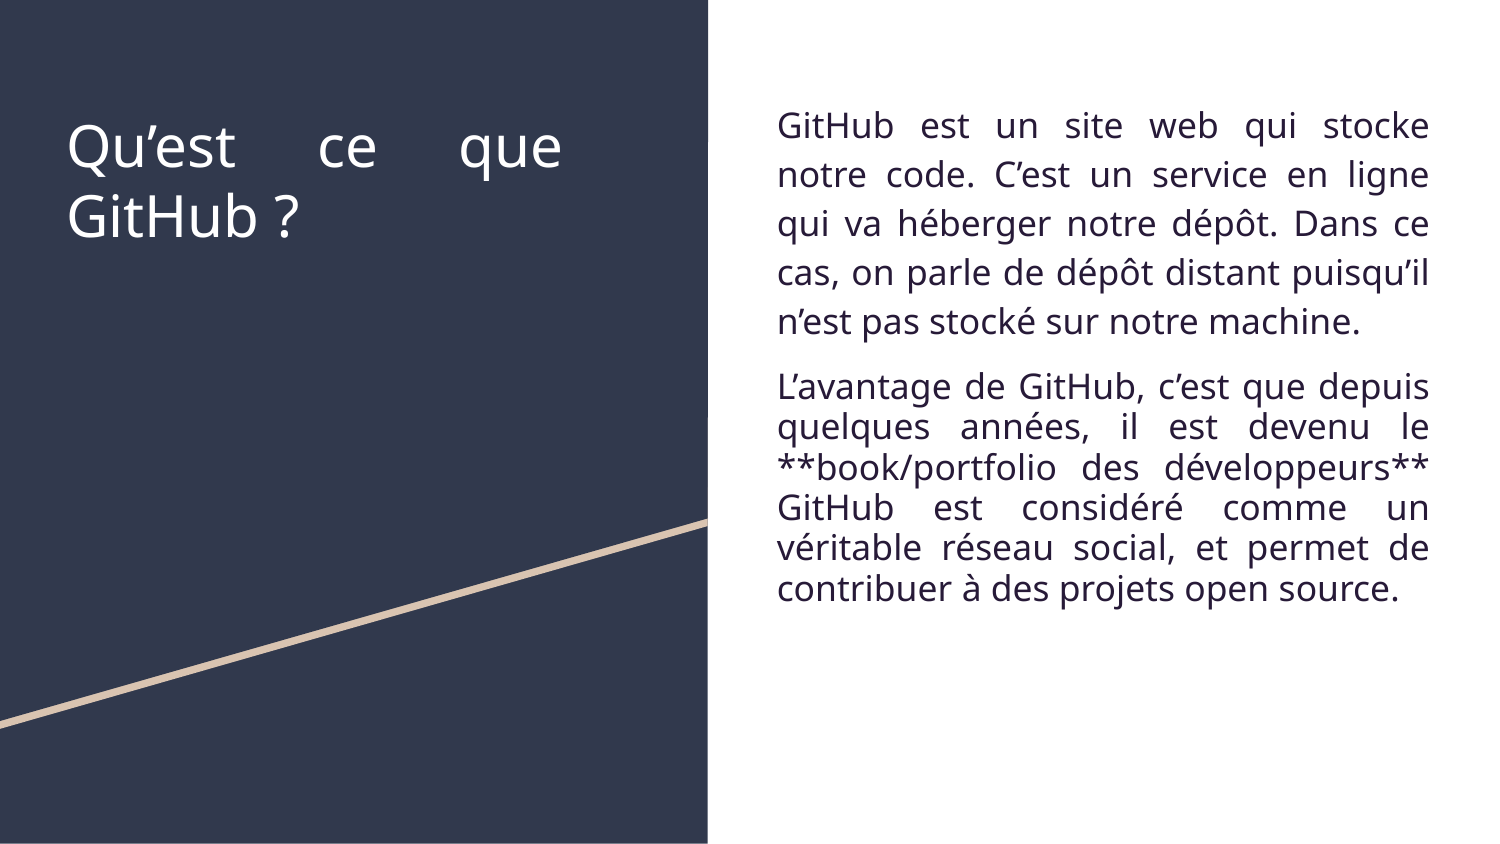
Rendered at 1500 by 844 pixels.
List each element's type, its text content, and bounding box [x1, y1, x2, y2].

title Qu’est ce que GitHub ? [51, 94, 579, 266]
list GitHub est un site web qui stocke notre code. C’est un service en ligne qui va héberger notre dépôt. Dans ce cas, on parle de dépôt distant puisqu’il n’est pas stocké sur notre machine. L’avantage de GitHub, c’est que depuis quelques années, il est devenu le **book/portfolio des développeurs** GitHub est considéré comme un véritable réseau social, et permet de contribuer à des projets open source. [761, 82, 1446, 755]
